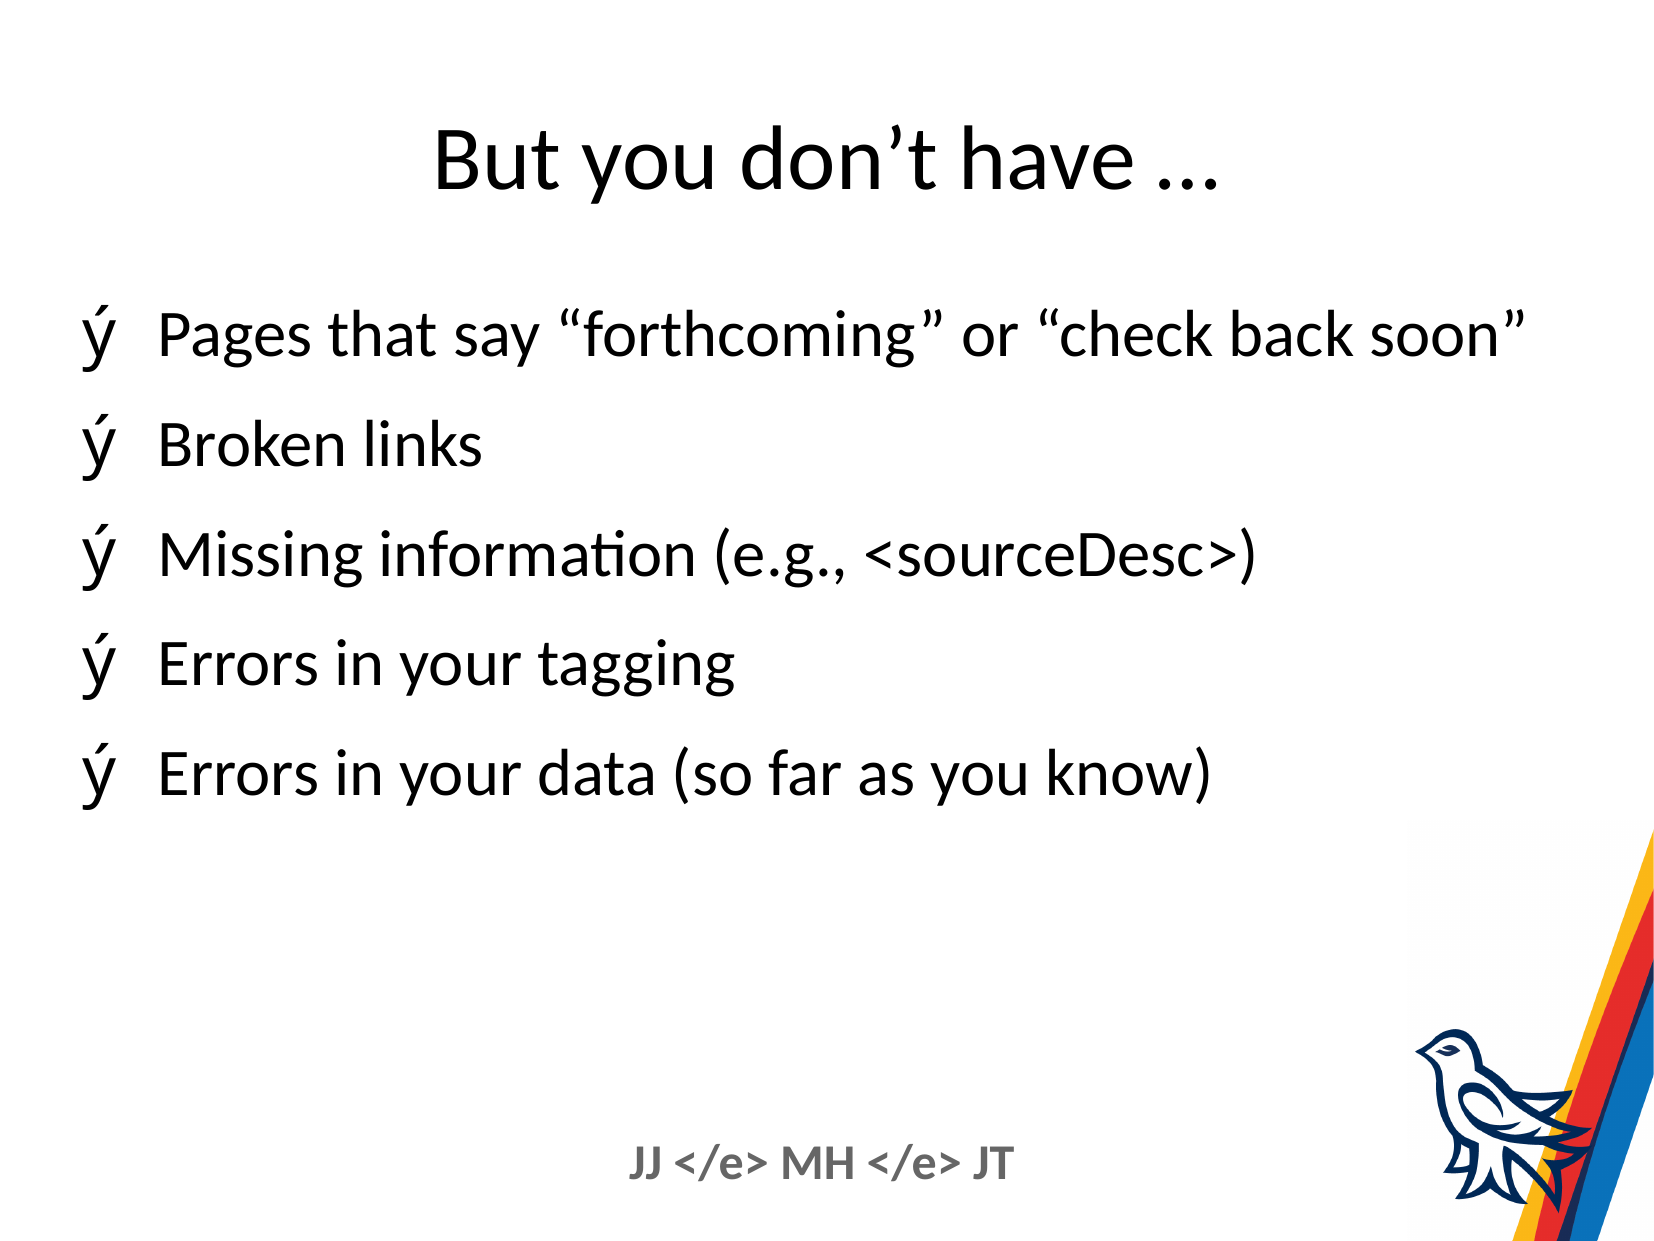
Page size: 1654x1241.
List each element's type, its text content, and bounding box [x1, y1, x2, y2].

text_box JJ </e> MH </e> JT [565, 1129, 1090, 1216]
title But you don’t have … [82, 49, 1571, 257]
list Pages that say “forthcoming” or “check back soon” Broken links Missing information (e.g., <sourceDesc>) Errors in your tagging Errors in your data (so far as you know) [82, 290, 1571, 1010]
